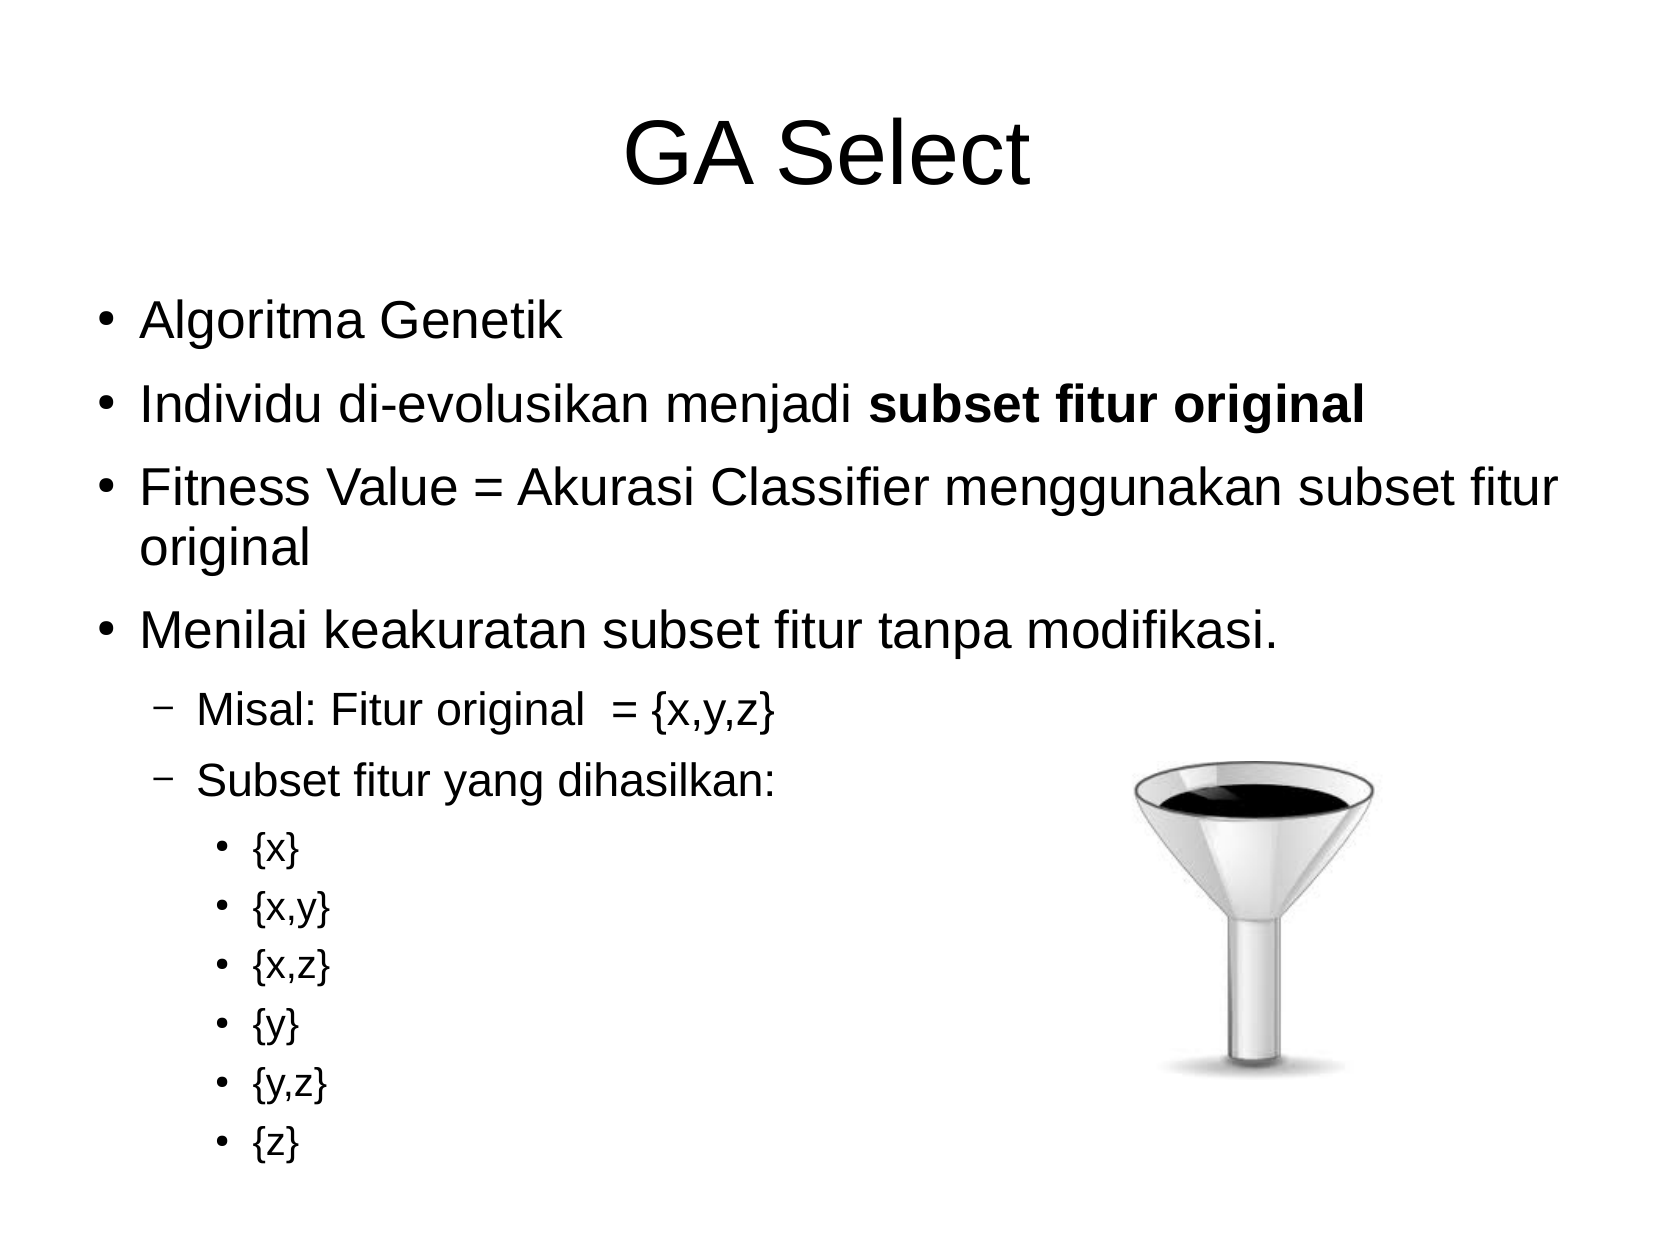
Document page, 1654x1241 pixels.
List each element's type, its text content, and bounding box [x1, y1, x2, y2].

title GA Select [82, 49, 1571, 257]
picture [1095, 761, 1414, 1081]
list Algoritma Genetik Individu di-evolusikan menjadi subset fitur original Fitness Value = Akurasi Classifier menggunakan subset fitur original Menilai keakuratan subset fitur tanpa modifikasi. Misal: Fitur original = {x,y,z} Subset fitur yang dihasilkan: {x} {x,y} {x,z} {y} {y,z} {z} [82, 290, 1571, 1171]
